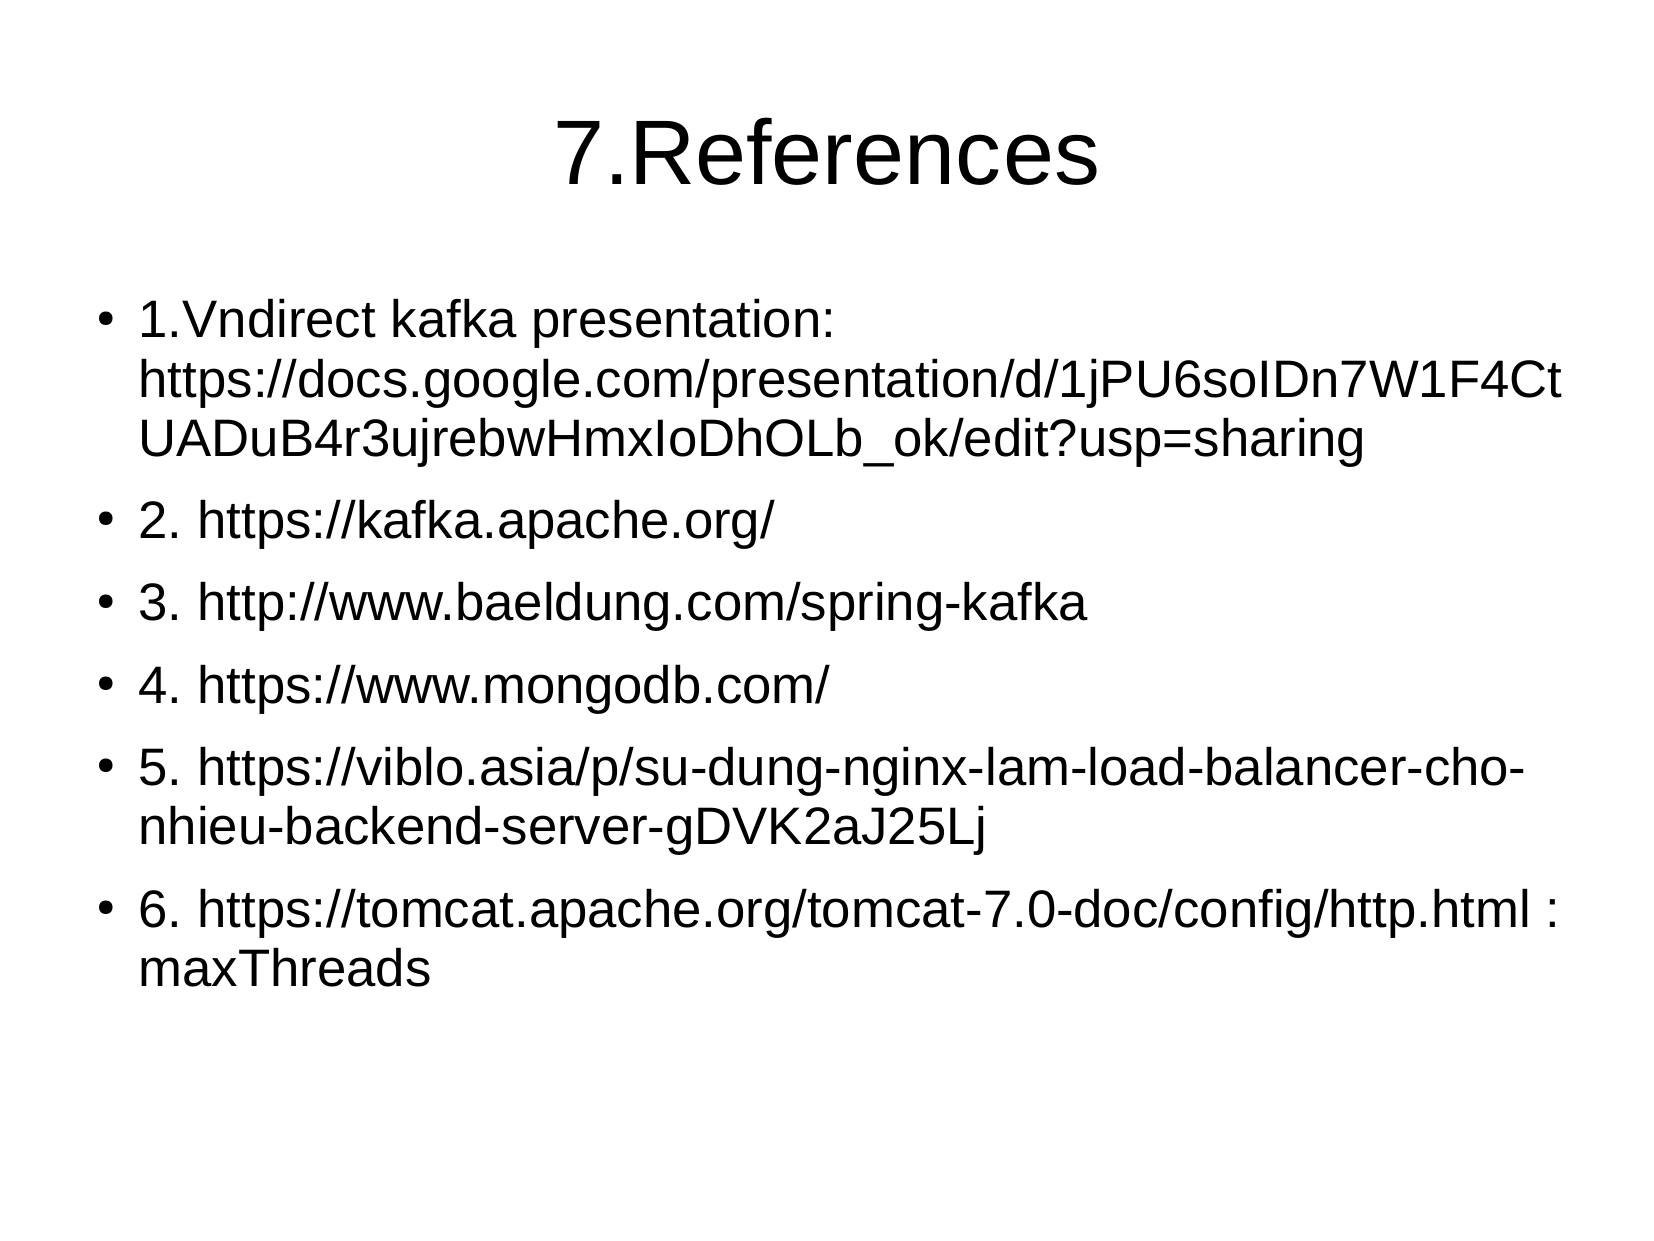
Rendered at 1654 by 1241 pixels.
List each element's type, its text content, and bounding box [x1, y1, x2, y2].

title 7.Referenc es [82, 49, 1571, 257]
list 1.Vndirect kafka presentation: https://docs.google.com/presentation/d/1jPU6soIDn7W1F4CtUADuB4r3ujrebwHmxIoDhOLb_ok/edit?usp=sharing 2. https://kafka.apache.org/ 3. http://www.baeldung.com/spring-kafka 4. https://www.mongodb.com/ 5. https://viblo.asia/p/su-dung-nginx-lam-load-balancer-cho-nhieu-backend-server-gDVK2aJ25Lj 6. https://tomcat.apache.org/tomcat-7.0-doc/config/http.html : maxThreads [82, 290, 1571, 1010]
